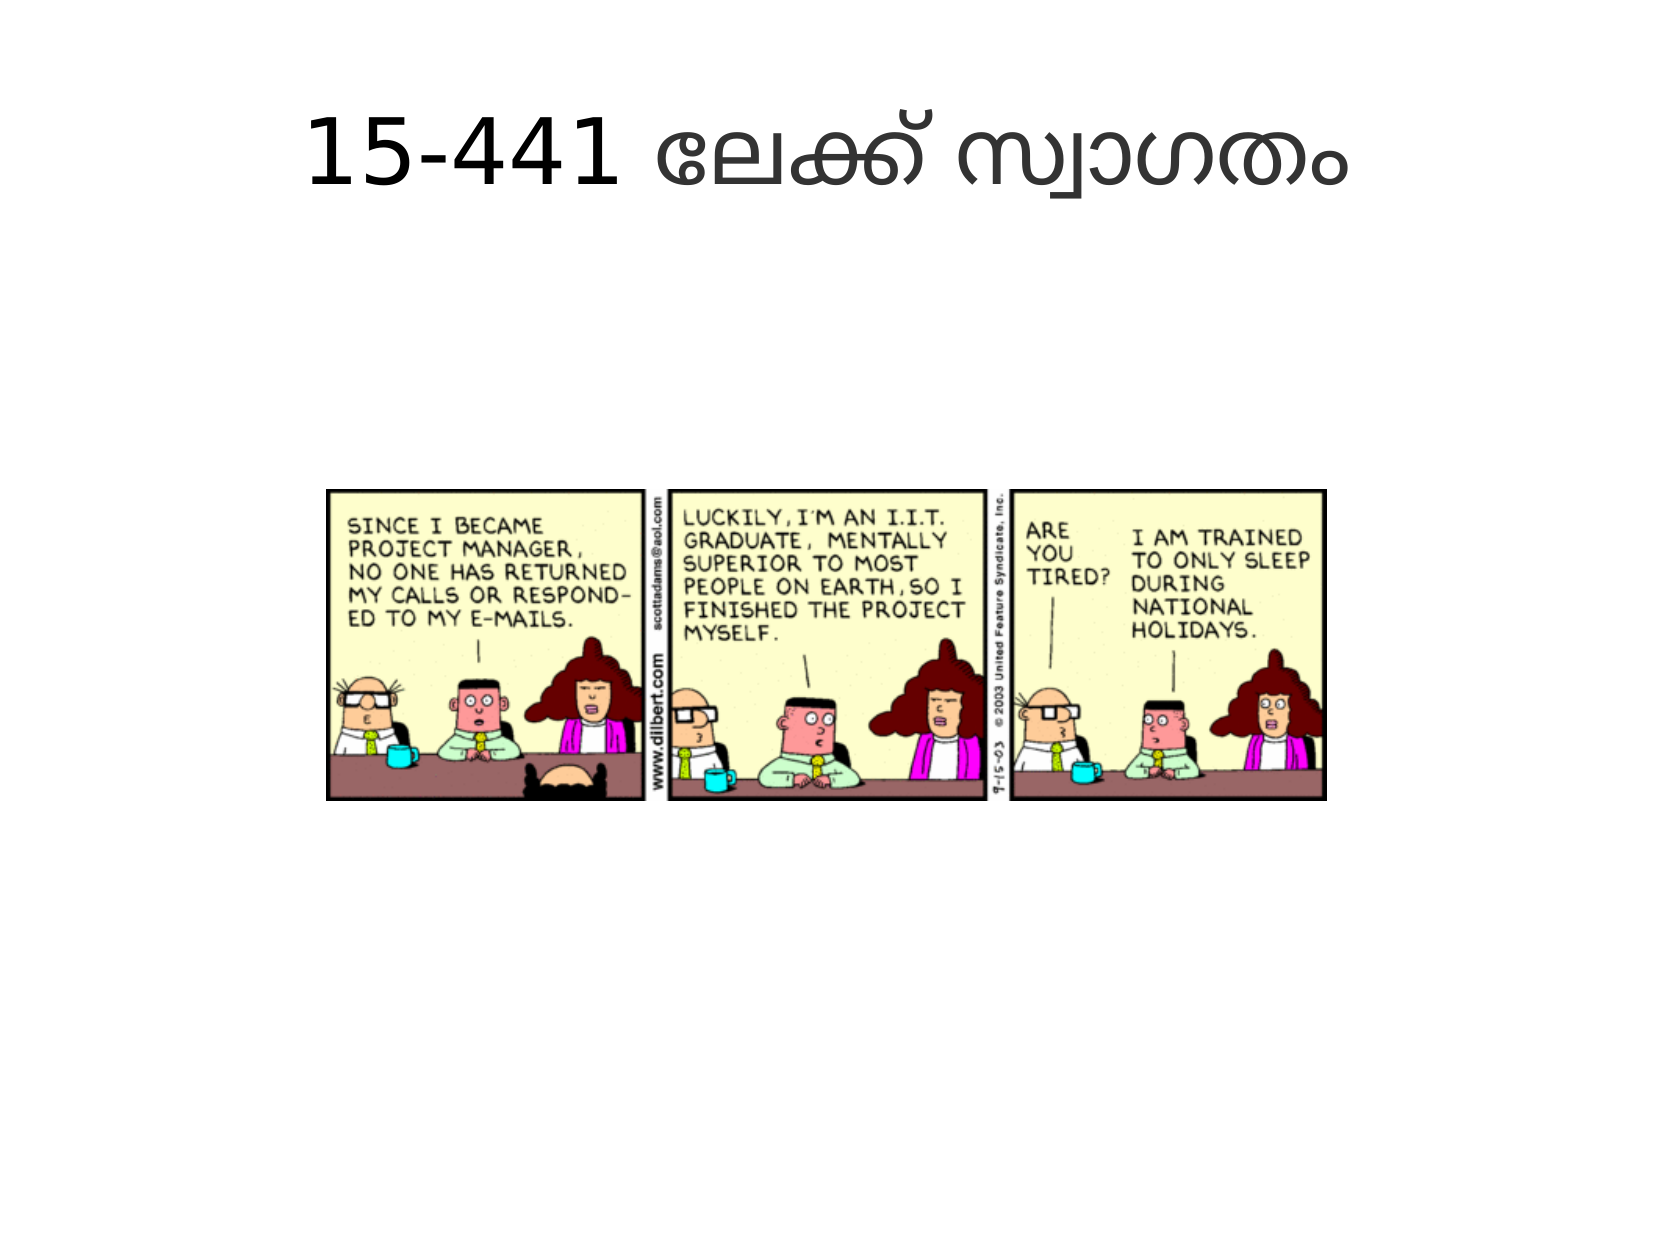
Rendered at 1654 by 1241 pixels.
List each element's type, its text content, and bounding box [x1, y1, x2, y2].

picture [326, 489, 1327, 801]
title 15-441 ലേക്ക് സ്വാഗതം [82, 56, 1571, 250]
